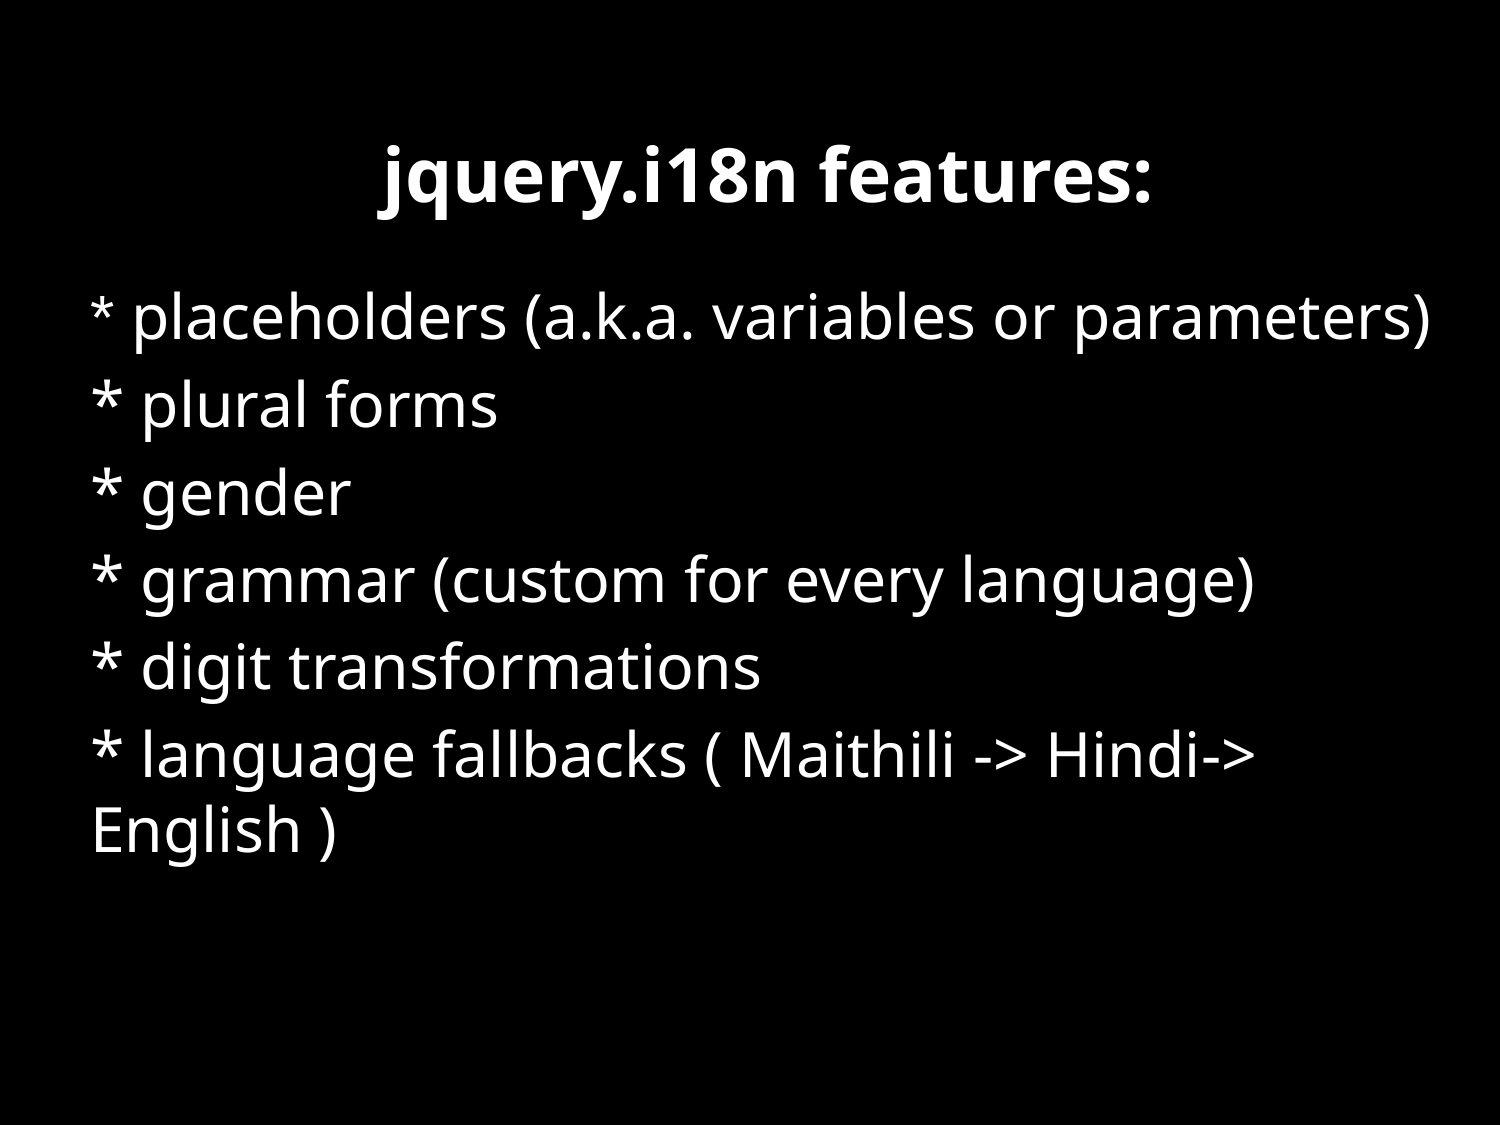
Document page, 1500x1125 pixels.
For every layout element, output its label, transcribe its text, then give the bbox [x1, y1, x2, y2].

title jquery.i18n features: [75, 45, 1425, 233]
list * placeholders (a.k.a. variables or parameters) * plural forms * gender * grammar (custom for every language) * digit transformations * language fallbacks ( Maithili -> Hindi-> English ) [75, 262, 1459, 1078]
